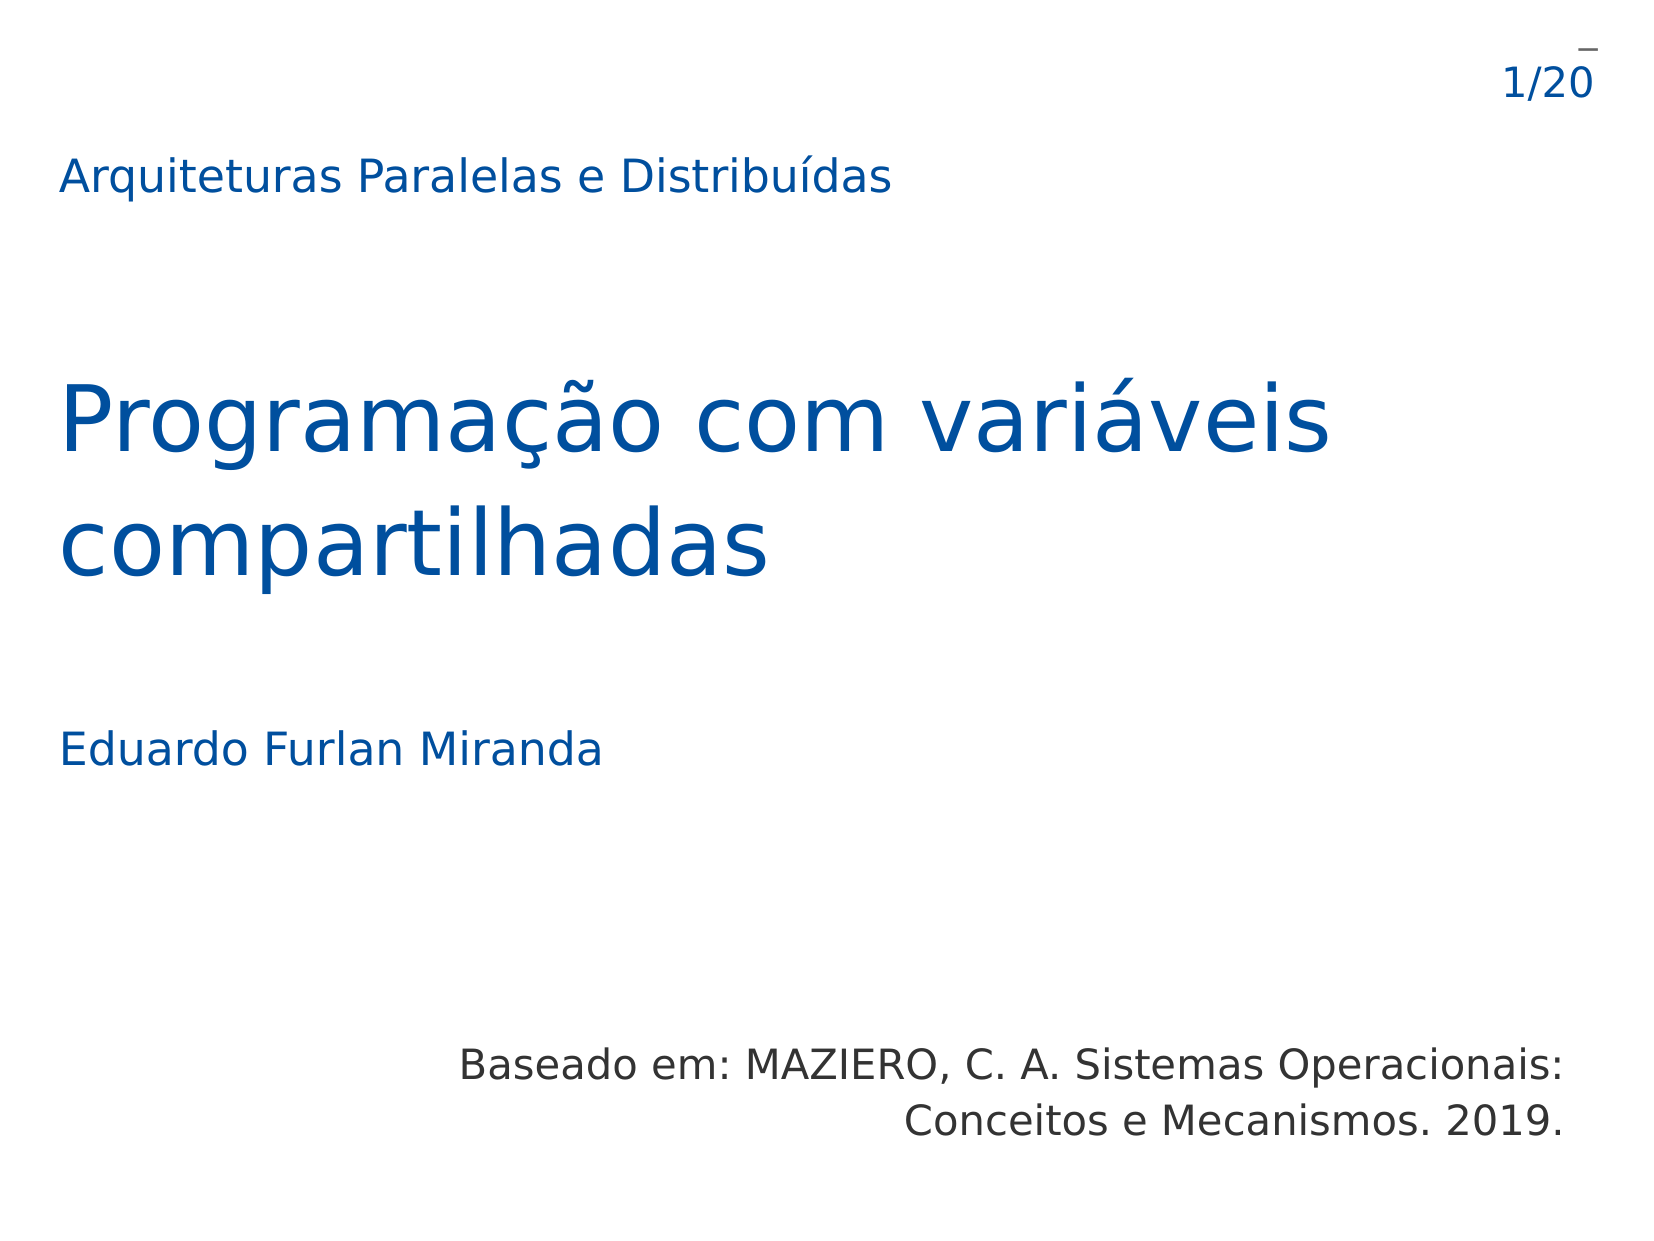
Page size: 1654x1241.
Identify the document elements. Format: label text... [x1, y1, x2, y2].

list Baseado em: MAZIERO, C. A. Sistemas Operacionais: Conceitos e Mecanismos. 2019. [435, 1033, 1565, 1211]
chart [720, 567, 933, 672]
text_box _ [1375, 0, 1613, 64]
list Arquiteturas Paralelas e Distribuídas Programação com variáveis compartilhadas Eduardo Furlan Miranda [59, 141, 1625, 1211]
